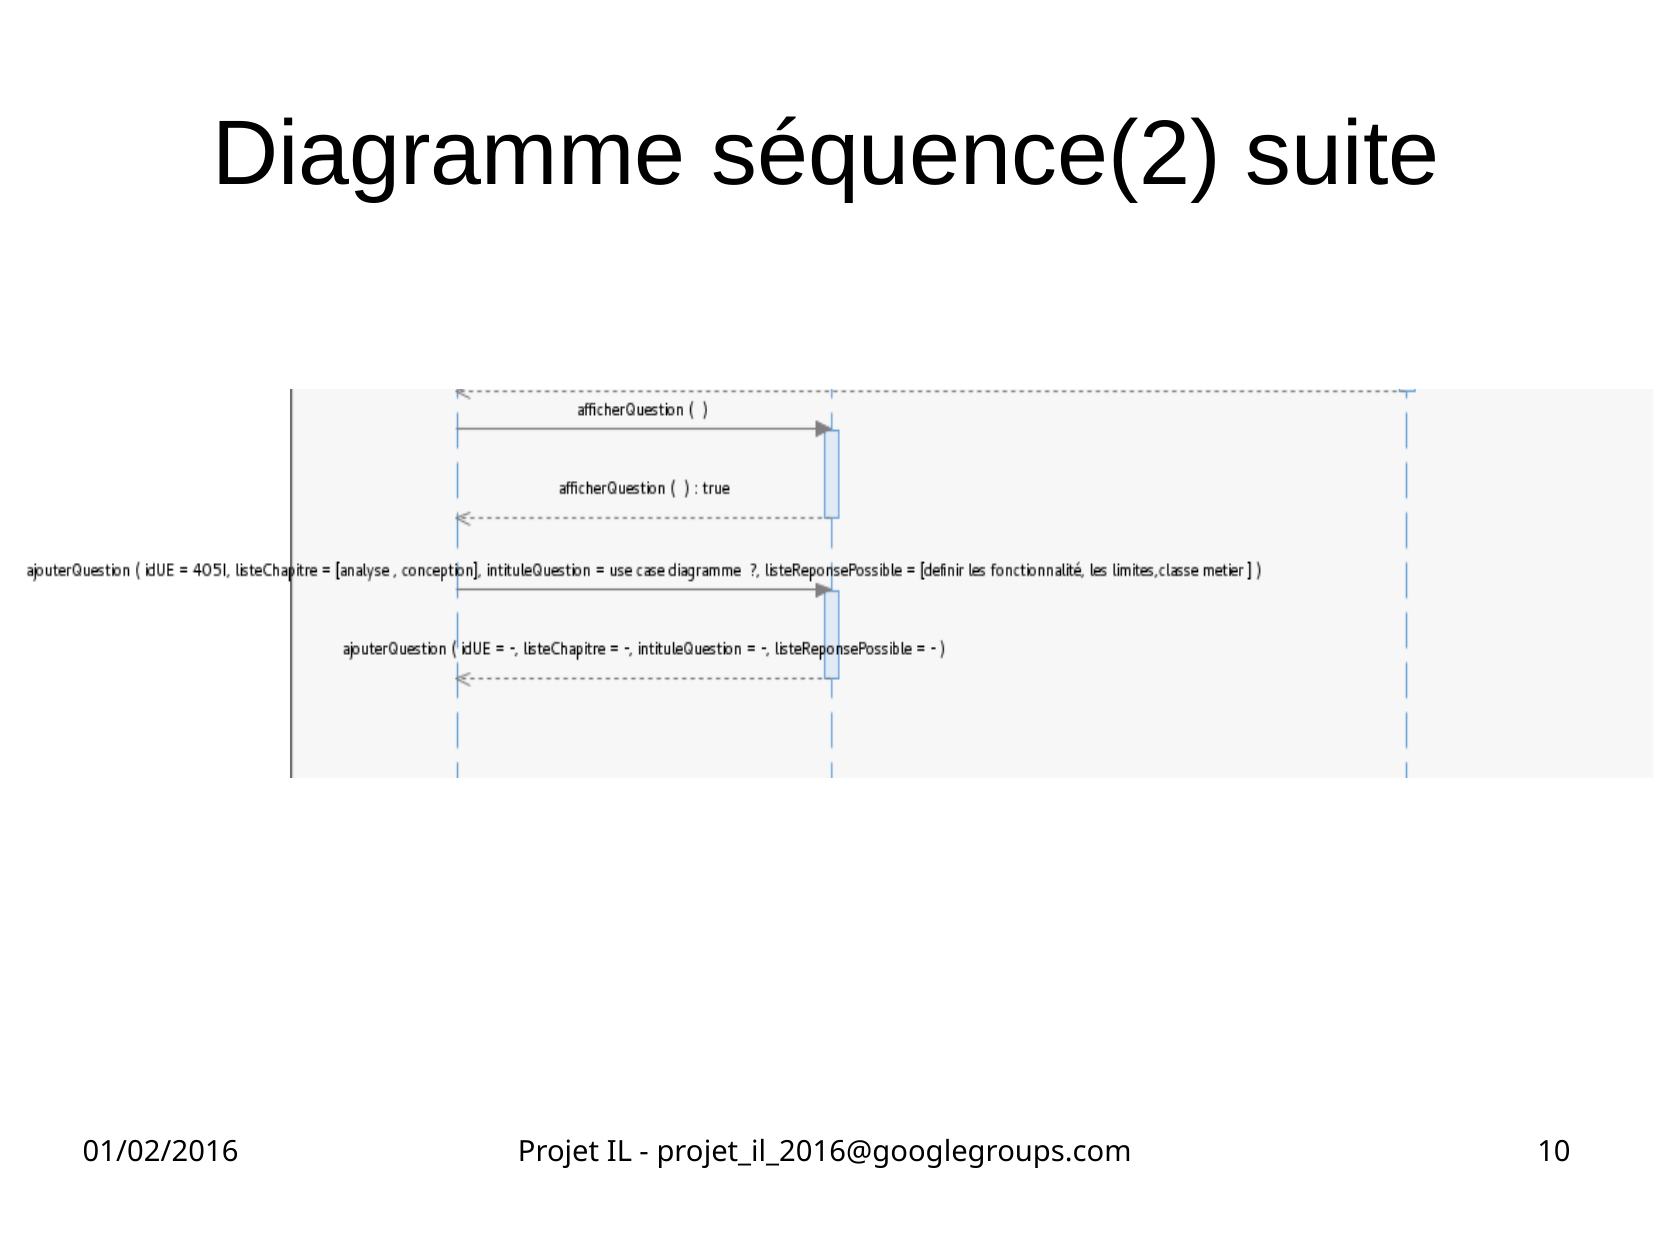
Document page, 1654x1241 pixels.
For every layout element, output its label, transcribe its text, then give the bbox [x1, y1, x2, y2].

title Diagramme séquence(2) suite [82, 49, 1571, 257]
picture [15, 389, 1654, 778]
